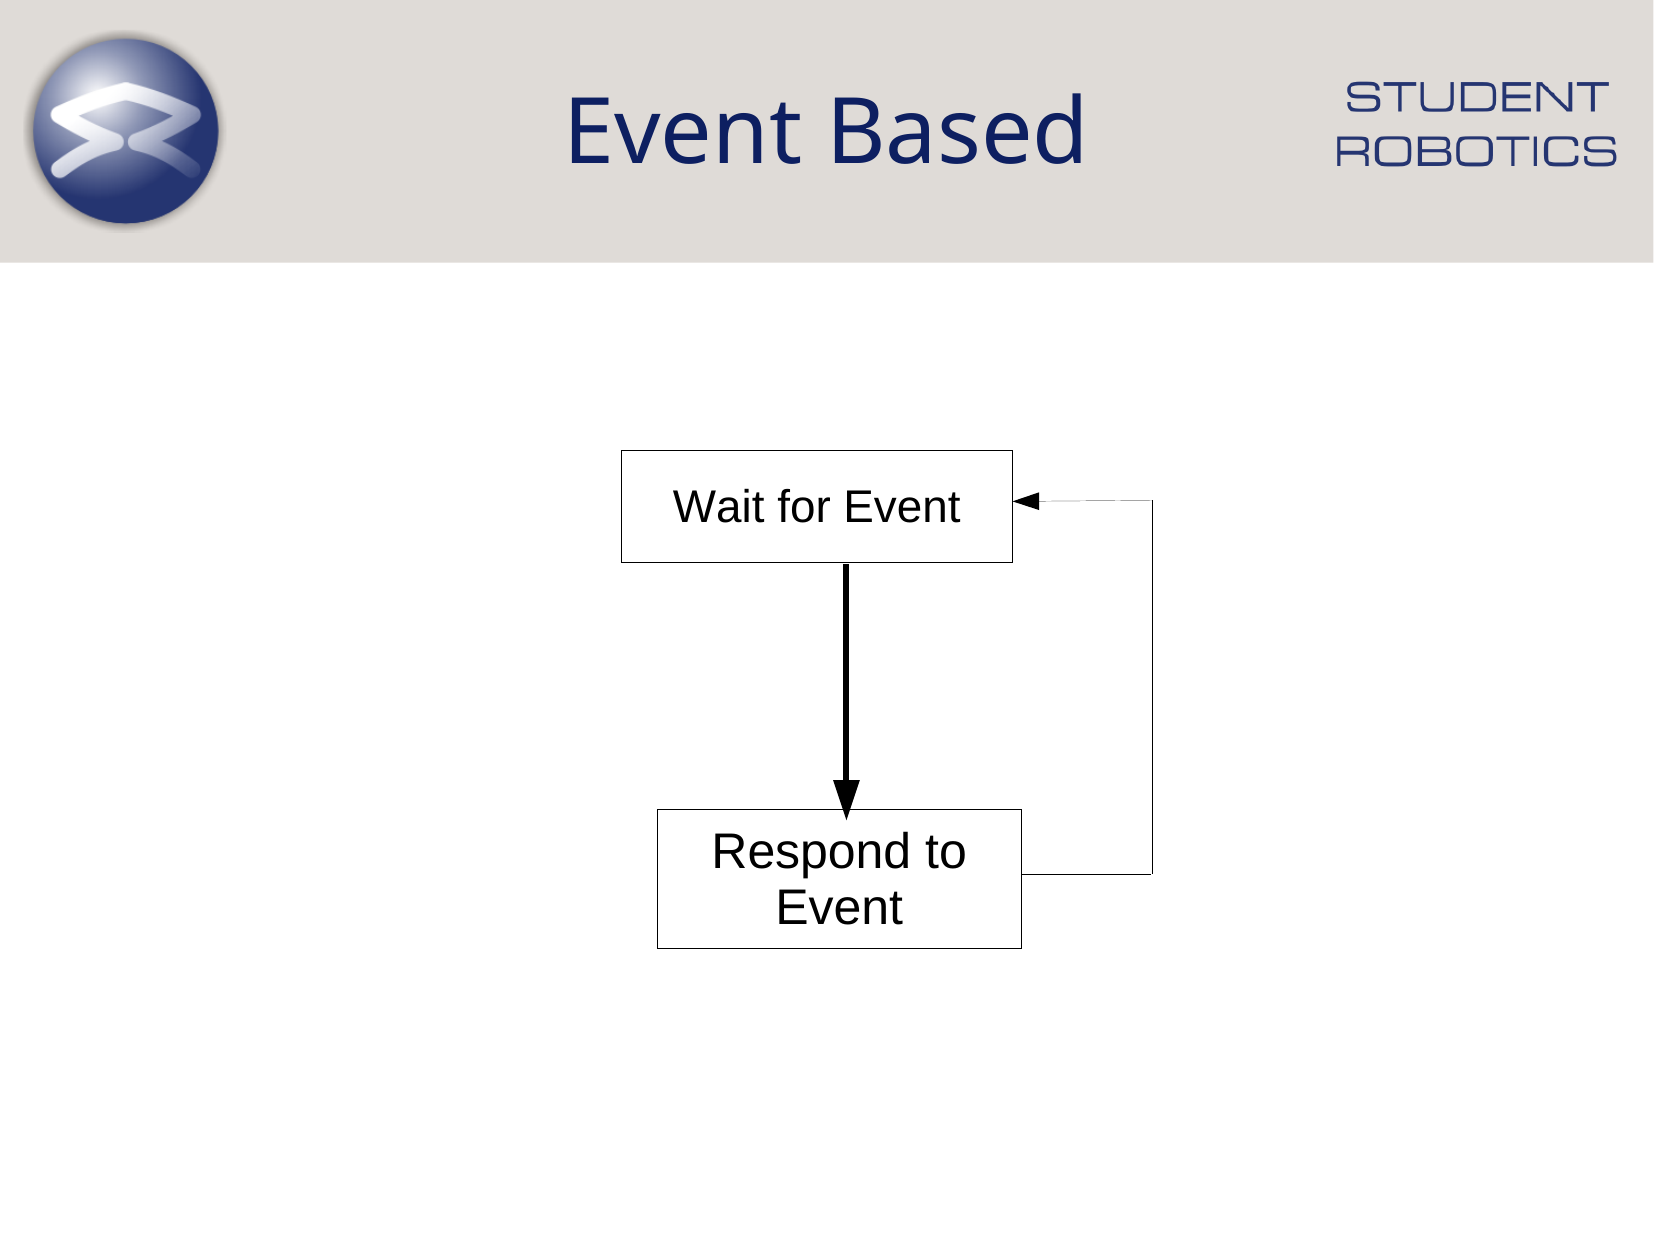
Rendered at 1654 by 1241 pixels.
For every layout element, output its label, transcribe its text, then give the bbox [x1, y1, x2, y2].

text_box Wait for Event [621, 450, 1013, 563]
picture [9, 19, 82, 245]
title Event Based [82, 7, 1571, 250]
picture [1571, 68, 1633, 174]
text_box Respond to Event [657, 809, 1022, 949]
